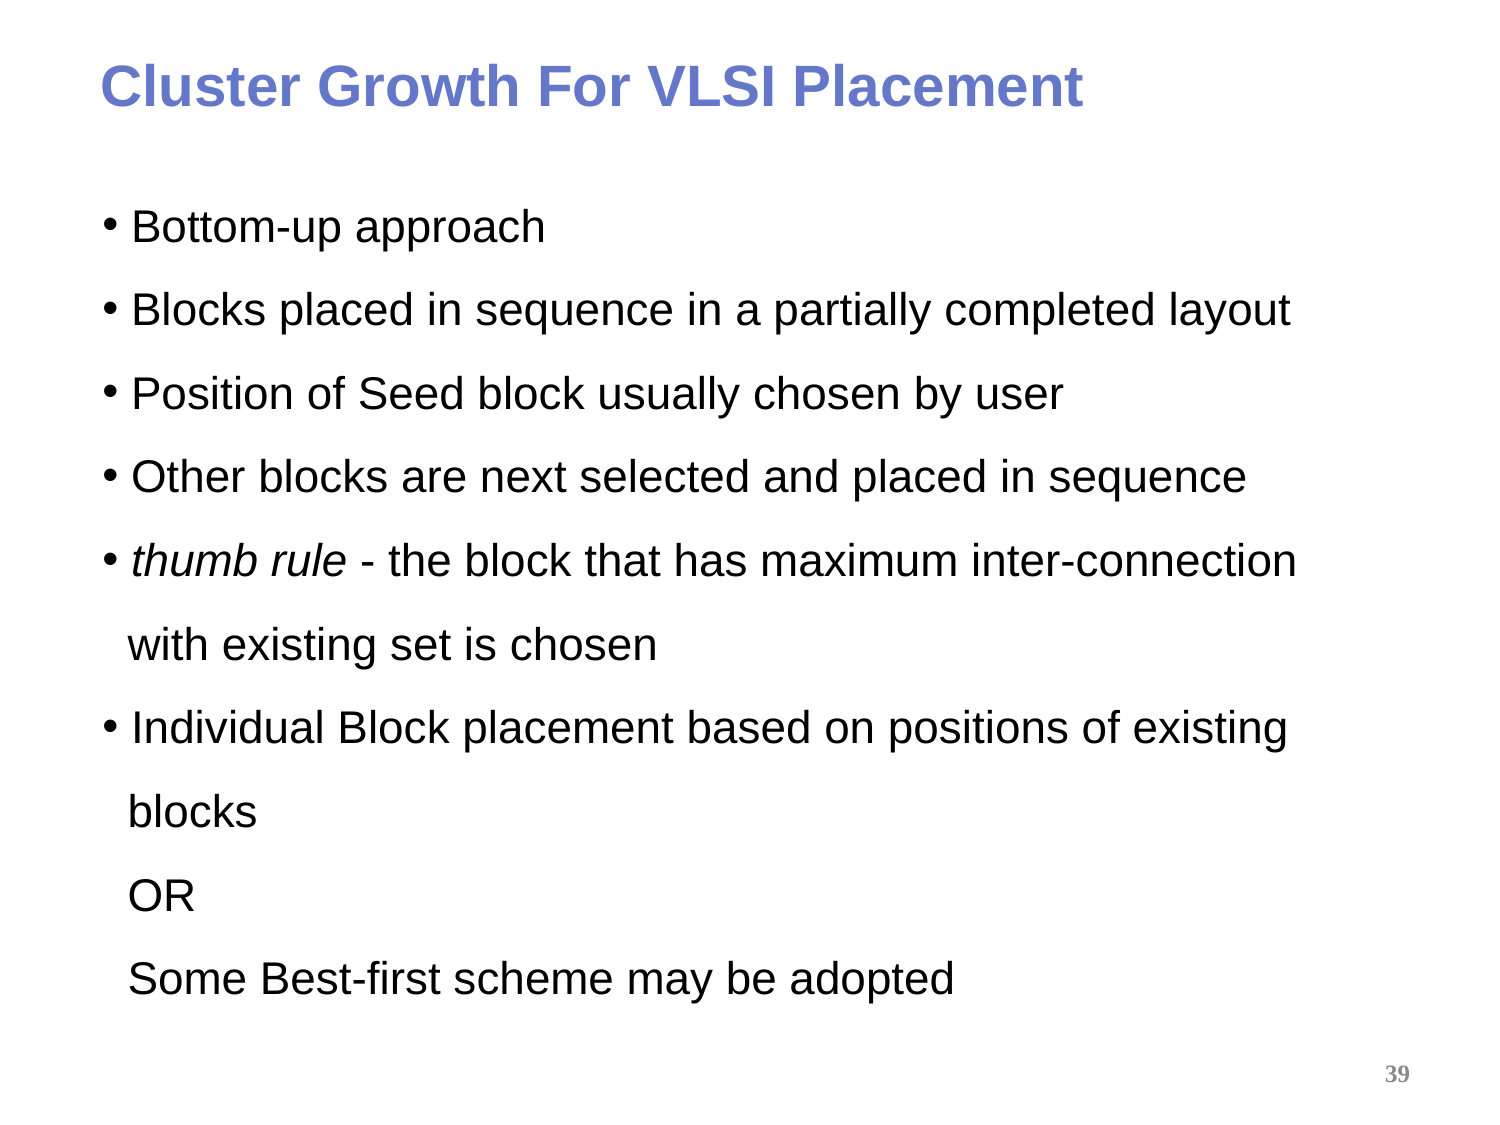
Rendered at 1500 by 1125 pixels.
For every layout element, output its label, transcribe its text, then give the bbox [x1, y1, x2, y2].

text_box Cluster Growth For VLSI Placement [85, 33, 1425, 134]
text_box <number> [1074, 1042, 1426, 1103]
text_box Bottom-up approach Blocks placed in sequence in a partially completed layout Position of Seed block usually chosen by user Other blocks are next selected and placed in sequence thumb rule - the block that has maximum inter-connection with existing set is chosen Individual Block placement based on positions of existing blocks OR Some Best-first scheme may be adopted [87, 188, 1427, 1012]
